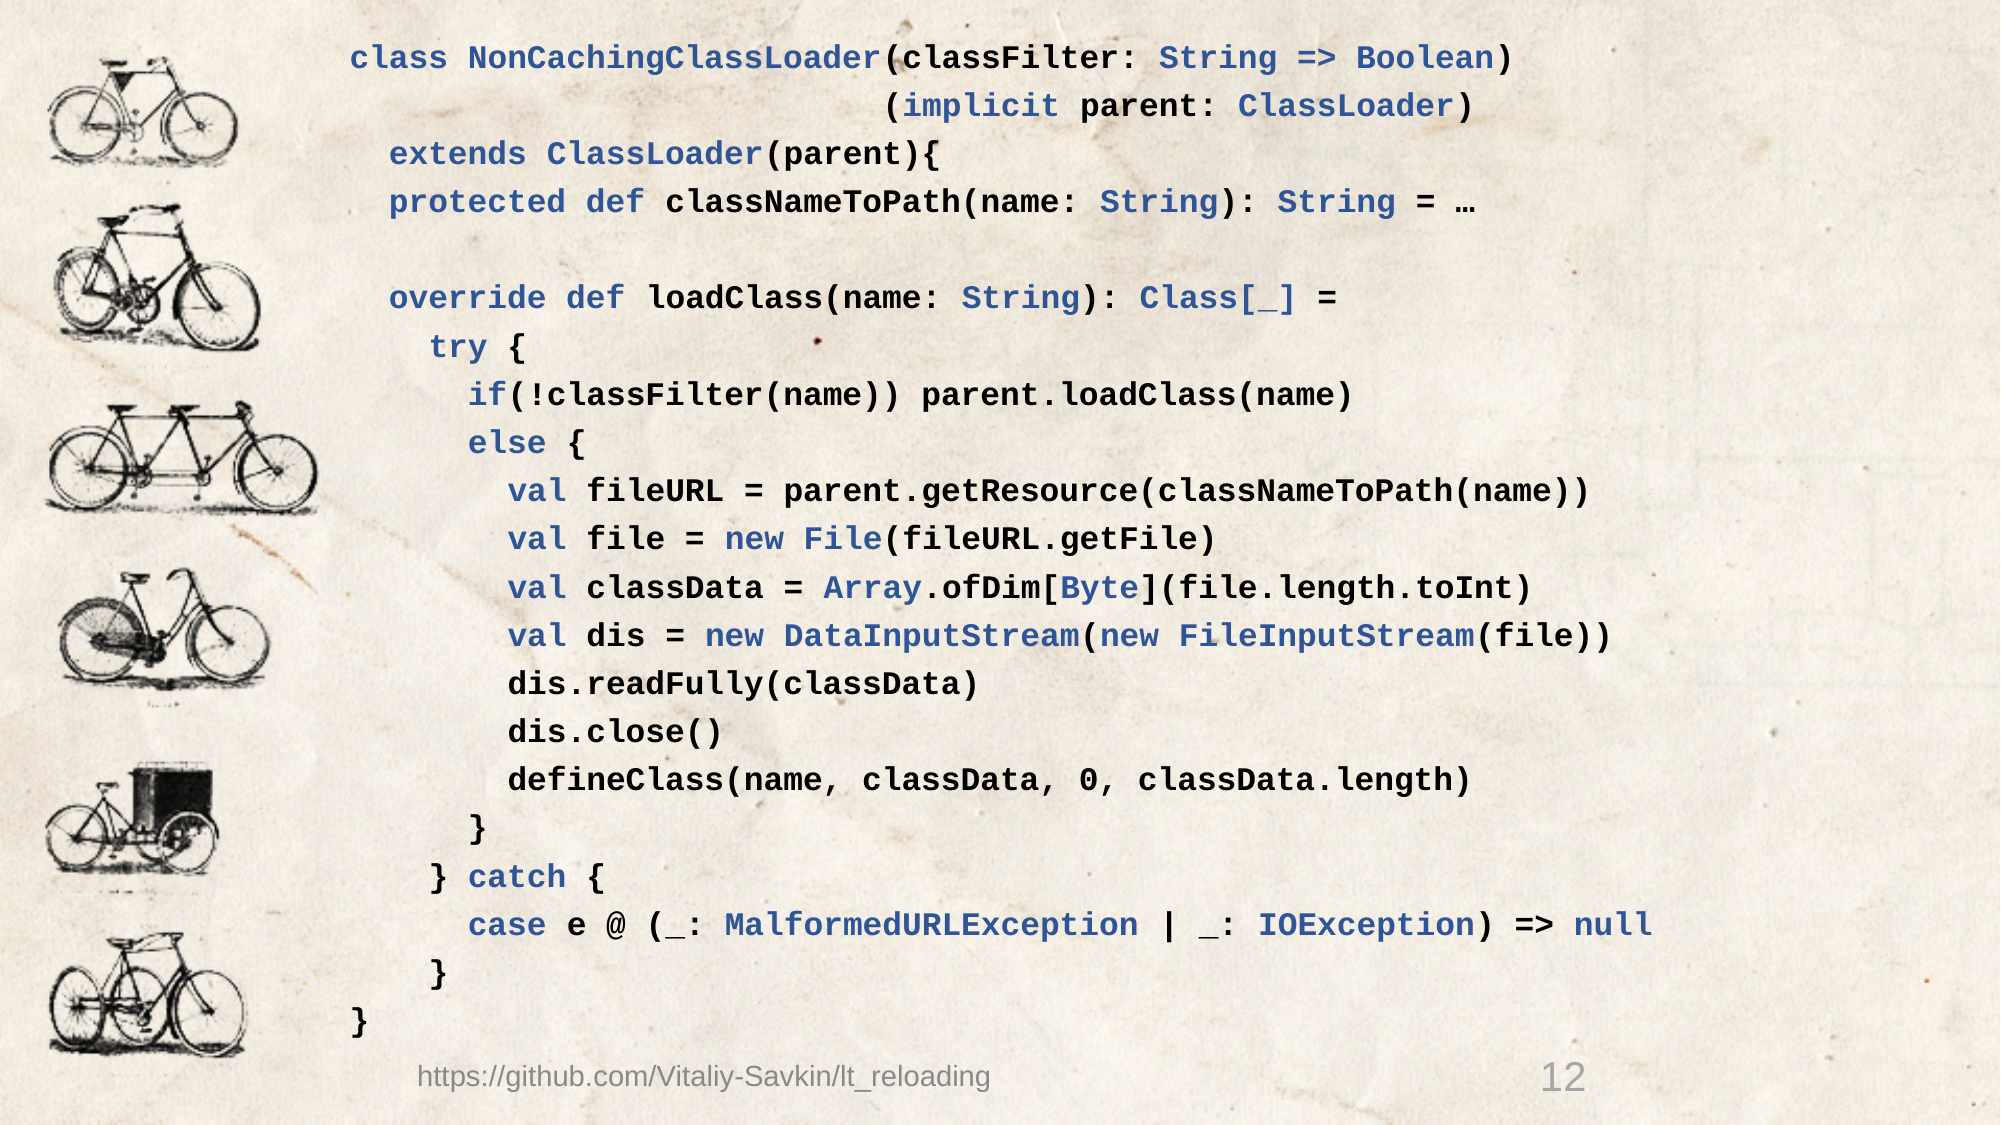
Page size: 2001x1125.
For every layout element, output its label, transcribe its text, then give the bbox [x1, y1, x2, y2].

list class NonCachingClassLoader(classFilter: String => Boolean) (implicit parent: ClassLoader) extends ClassLoader(parent){ protected def classNameToPath(name: String): String = … override def loadClass(name: String): Class[_] = try { if(!classFilter(name)) parent.loadClass(name) else { val fileURL = parent.getResource(classNameToPath(name)) val file = new File(fileURL.getFile) val classData = Array.ofDim[Byte](file.length.toInt) val dis = new DataInputStream(new FileInputStream(file)) dis.readFully(classData) dis.close() defineClass(name, classData, 0, classData.length) } } catch { case e @ (_: MalformedURLException | _: IOException) => null } } [334, 38, 1944, 1048]
text_box https://github.com/Vitaliy-Savkin/lt_reloading [402, 1048, 1040, 1103]
text_box 12 [1524, 1042, 1975, 1103]
